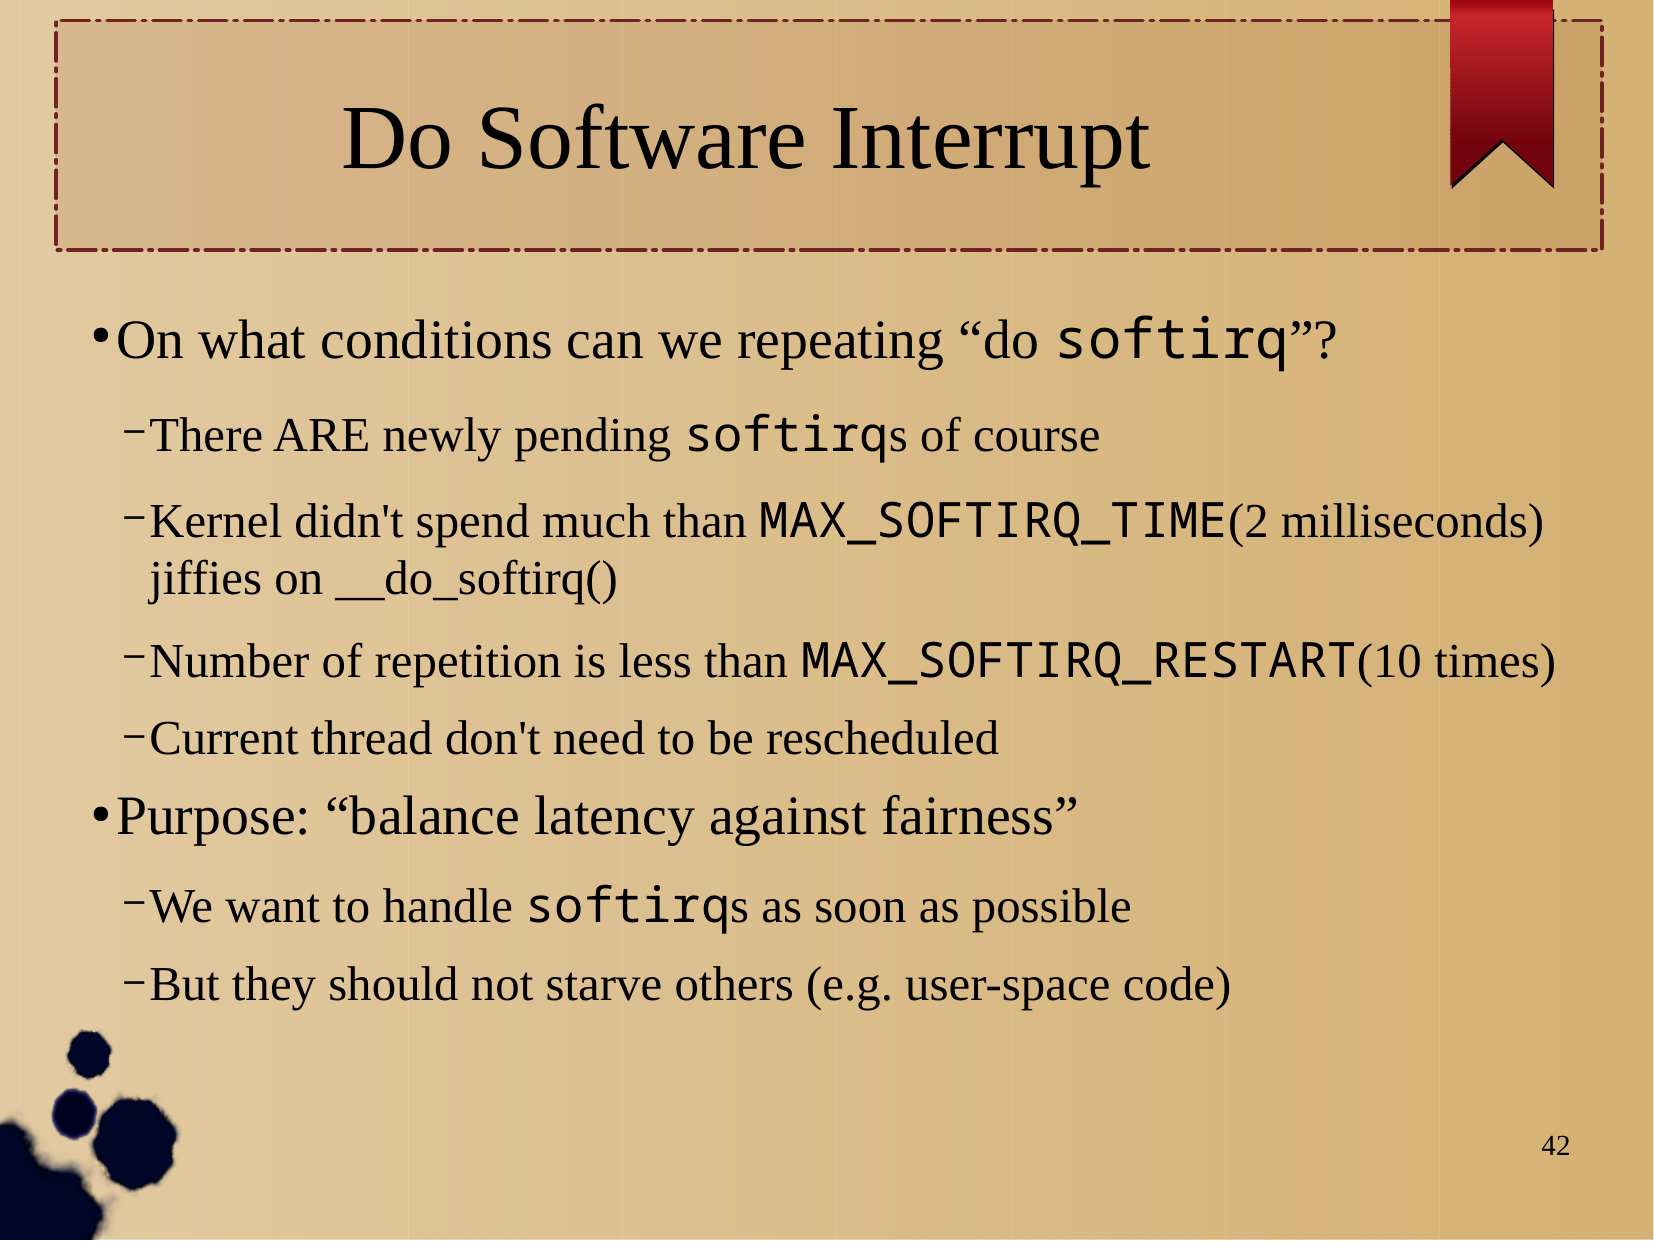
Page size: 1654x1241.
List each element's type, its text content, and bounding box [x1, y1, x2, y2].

title Do Software Interrupt [82, 47, 1412, 229]
list On what conditions can we repeating “do softirq”? There ARE newly pending softirqs of course Kernel didn't spend much than MAX_SOFTIRQ_TIME(2 milliseconds) jiffies on __do_softirq() Number of repetition is less than MAX_SOFTIRQ_RESTART(10 times) Current thread don't need to be rescheduled Purpose: “balance latency against fairness” We want to handle softirqs as soon as possible But they should not starve others (e.g. user-space code) [82, 299, 1571, 1019]
